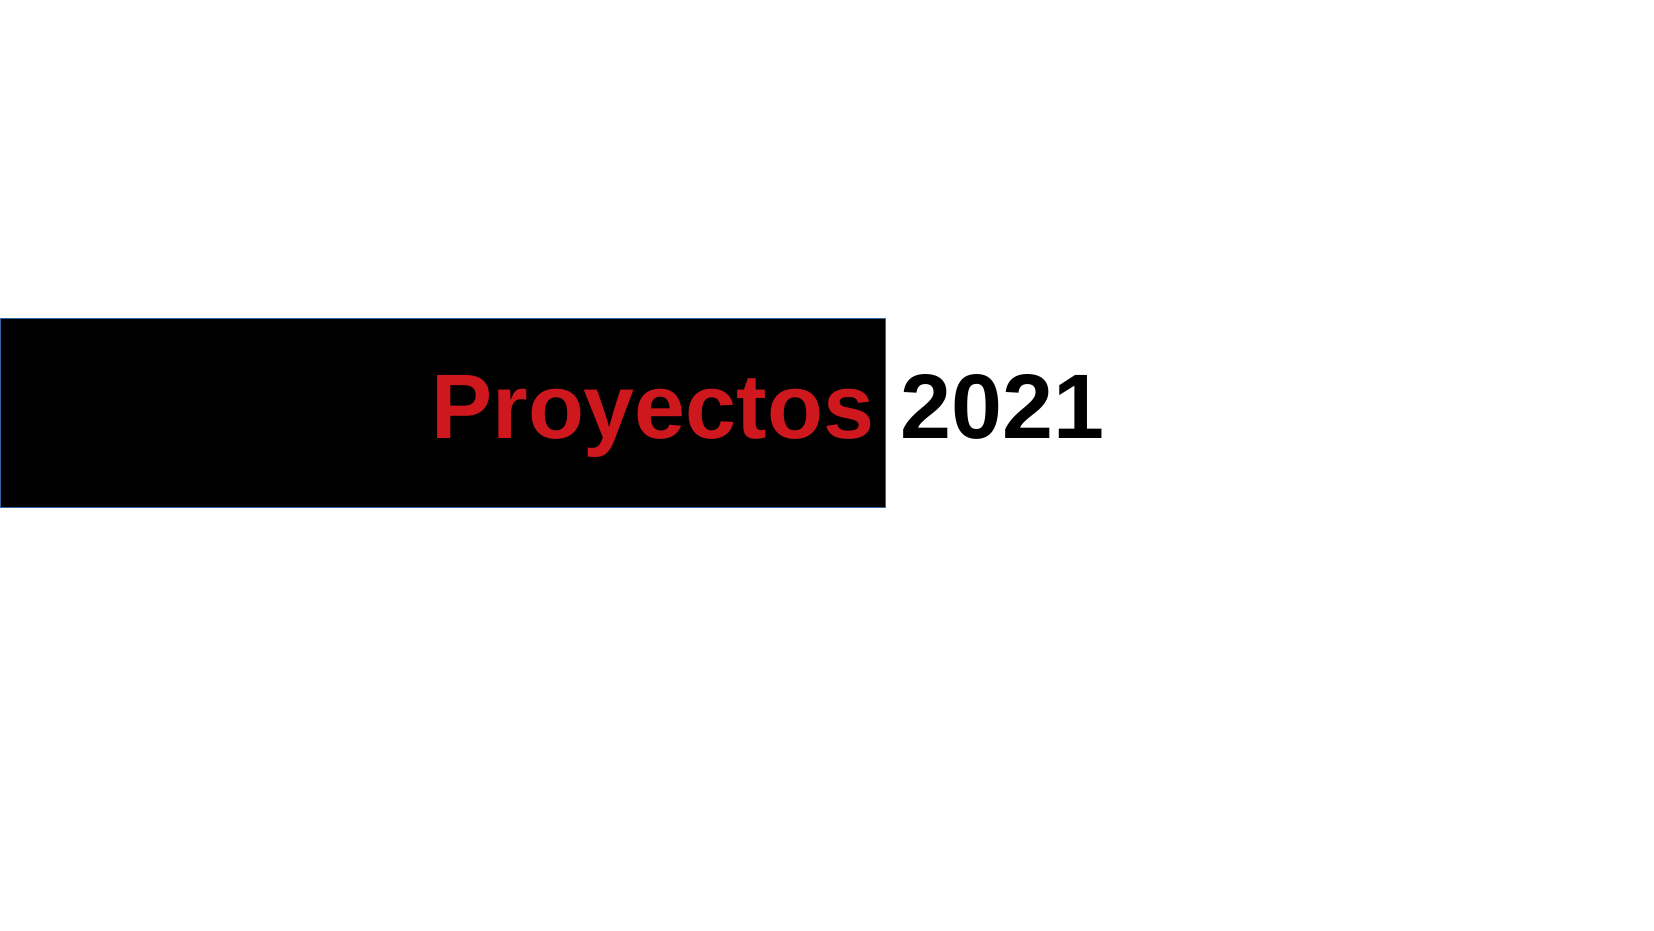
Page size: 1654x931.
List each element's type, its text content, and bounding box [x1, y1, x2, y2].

text_box [0, 318, 886, 508]
title Proyectos 2021 [23, 328, 1512, 485]
